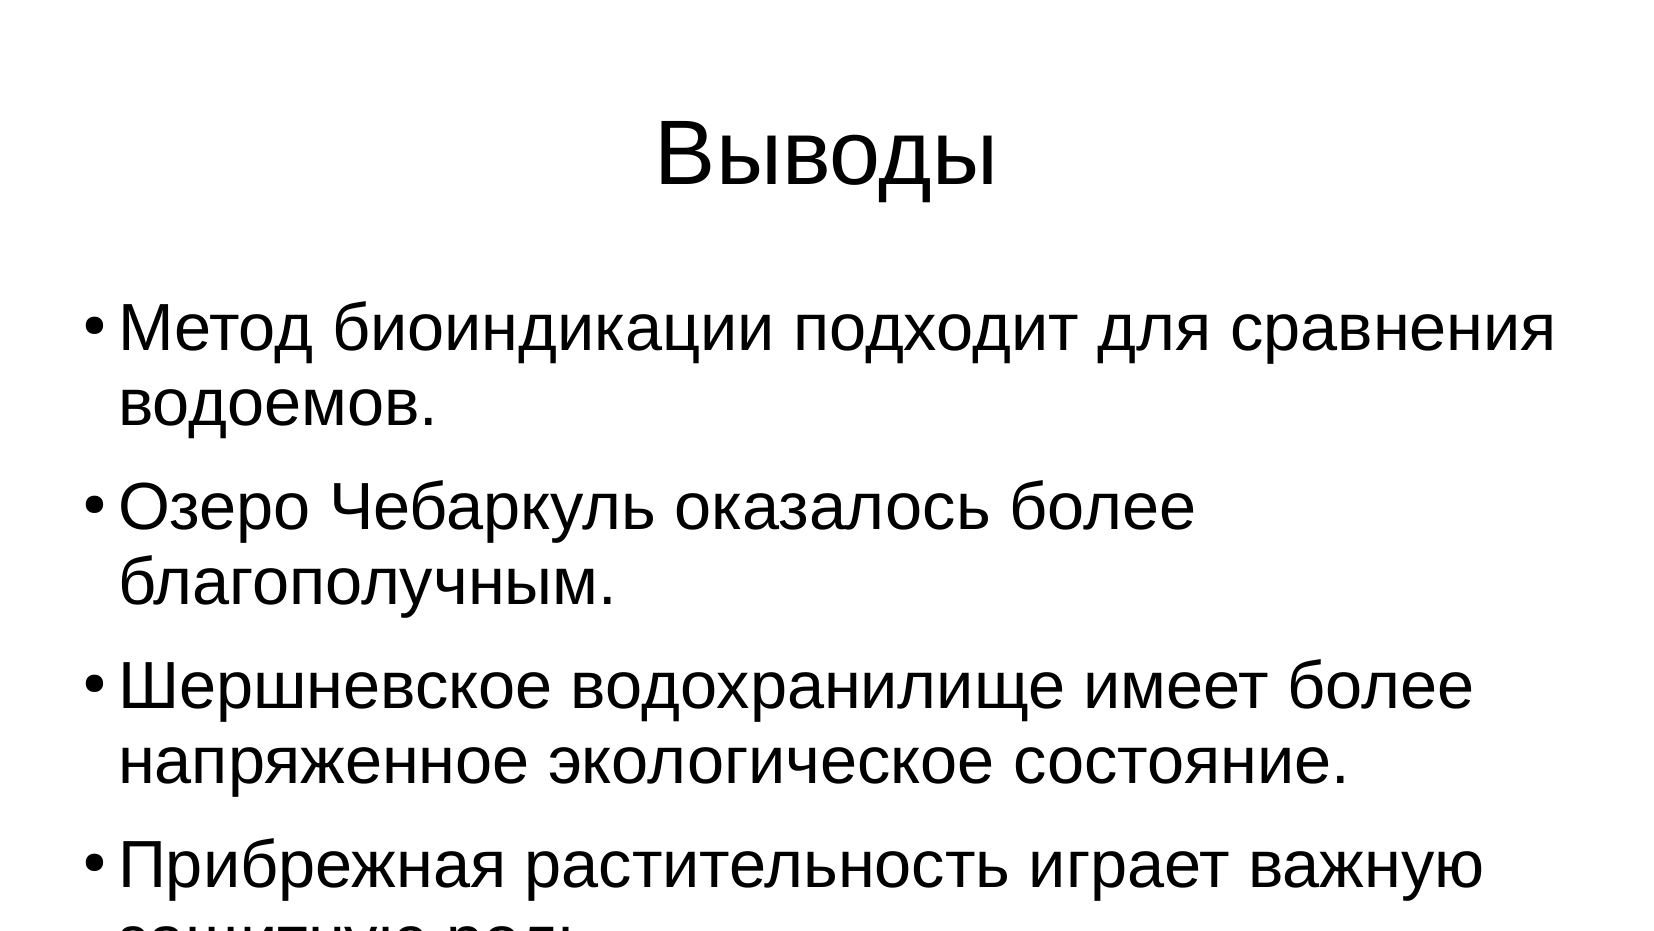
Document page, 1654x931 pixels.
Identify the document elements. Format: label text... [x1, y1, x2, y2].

title Выводы [82, 49, 1571, 257]
list Метод биоиндикации подходит для сравнения водоемов. Озеро Чебаркуль оказалось более благополучным. Шершневское водохранилище имеет более напряженное экологическое состояние. Прибрежная растительность играет важную защитную роль. [82, 290, 1571, 931]
